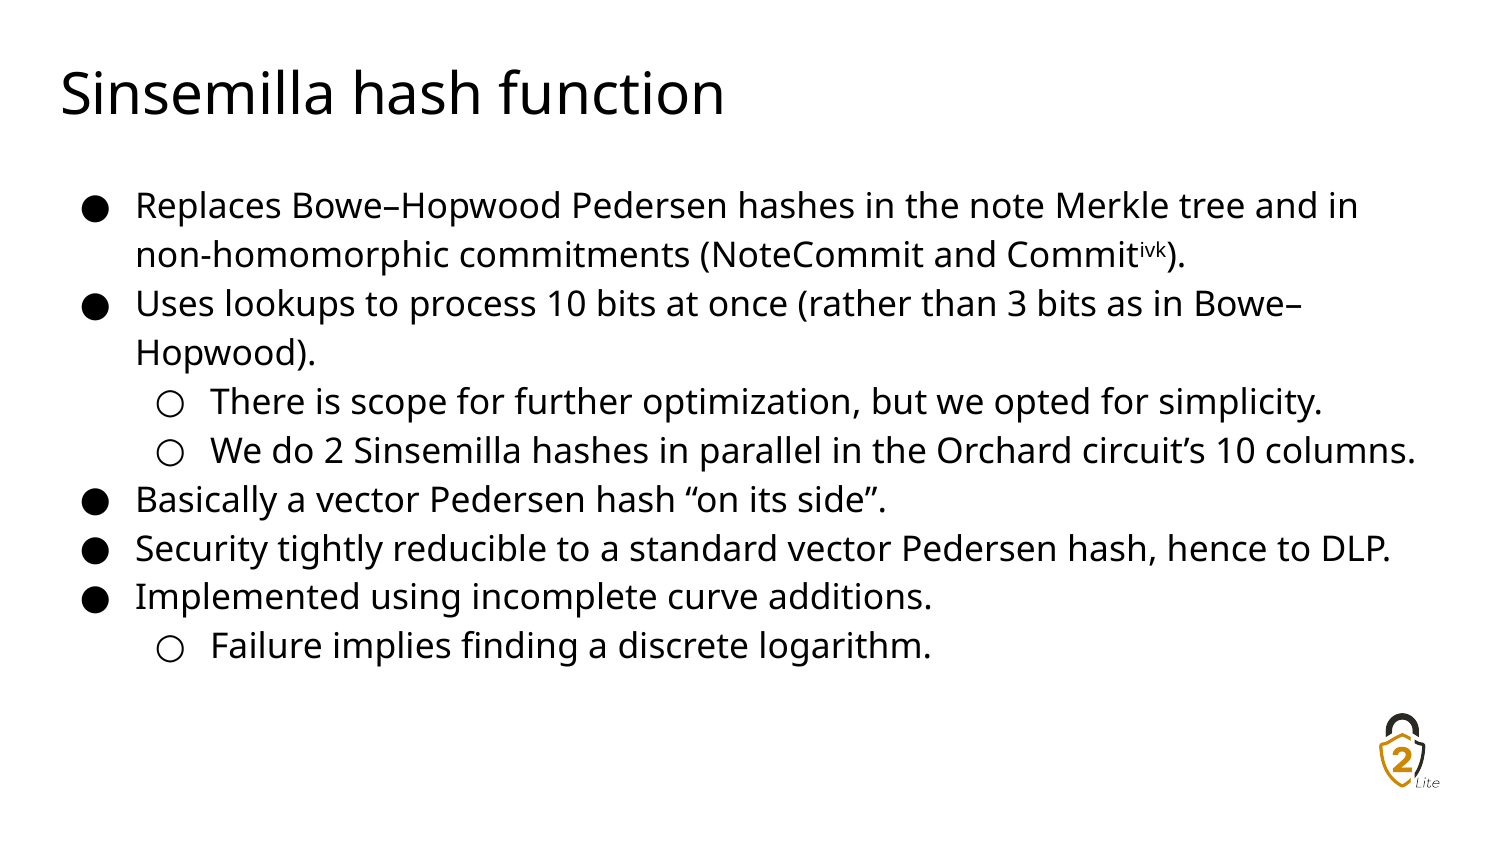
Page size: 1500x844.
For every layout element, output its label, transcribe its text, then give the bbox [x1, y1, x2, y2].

text_box Replaces Bowe–Hopwood Pedersen hashes in the note Merkle tree and in non-homomorphic commitments (NoteCommit and Commitivk). Uses lookups to process 10 bits at once (rather than 3 bits as in Bowe–Hopwood). There is scope for further optimization, but we opted for simplicity. We do 2 Sinsemilla hashes in parallel in the Orchard circuit’s 10 columns. Basically a vector Pedersen hash “on its side”. Security tightly reducible to a standard vector Pedersen hash, hence to DLP. Implemented using incomplete curve additions. Failure implies finding a discrete logarithm. [60, 176, 1434, 756]
title Sinsemilla hash function [60, 56, 1434, 151]
picture [1379, 713, 1440, 788]
